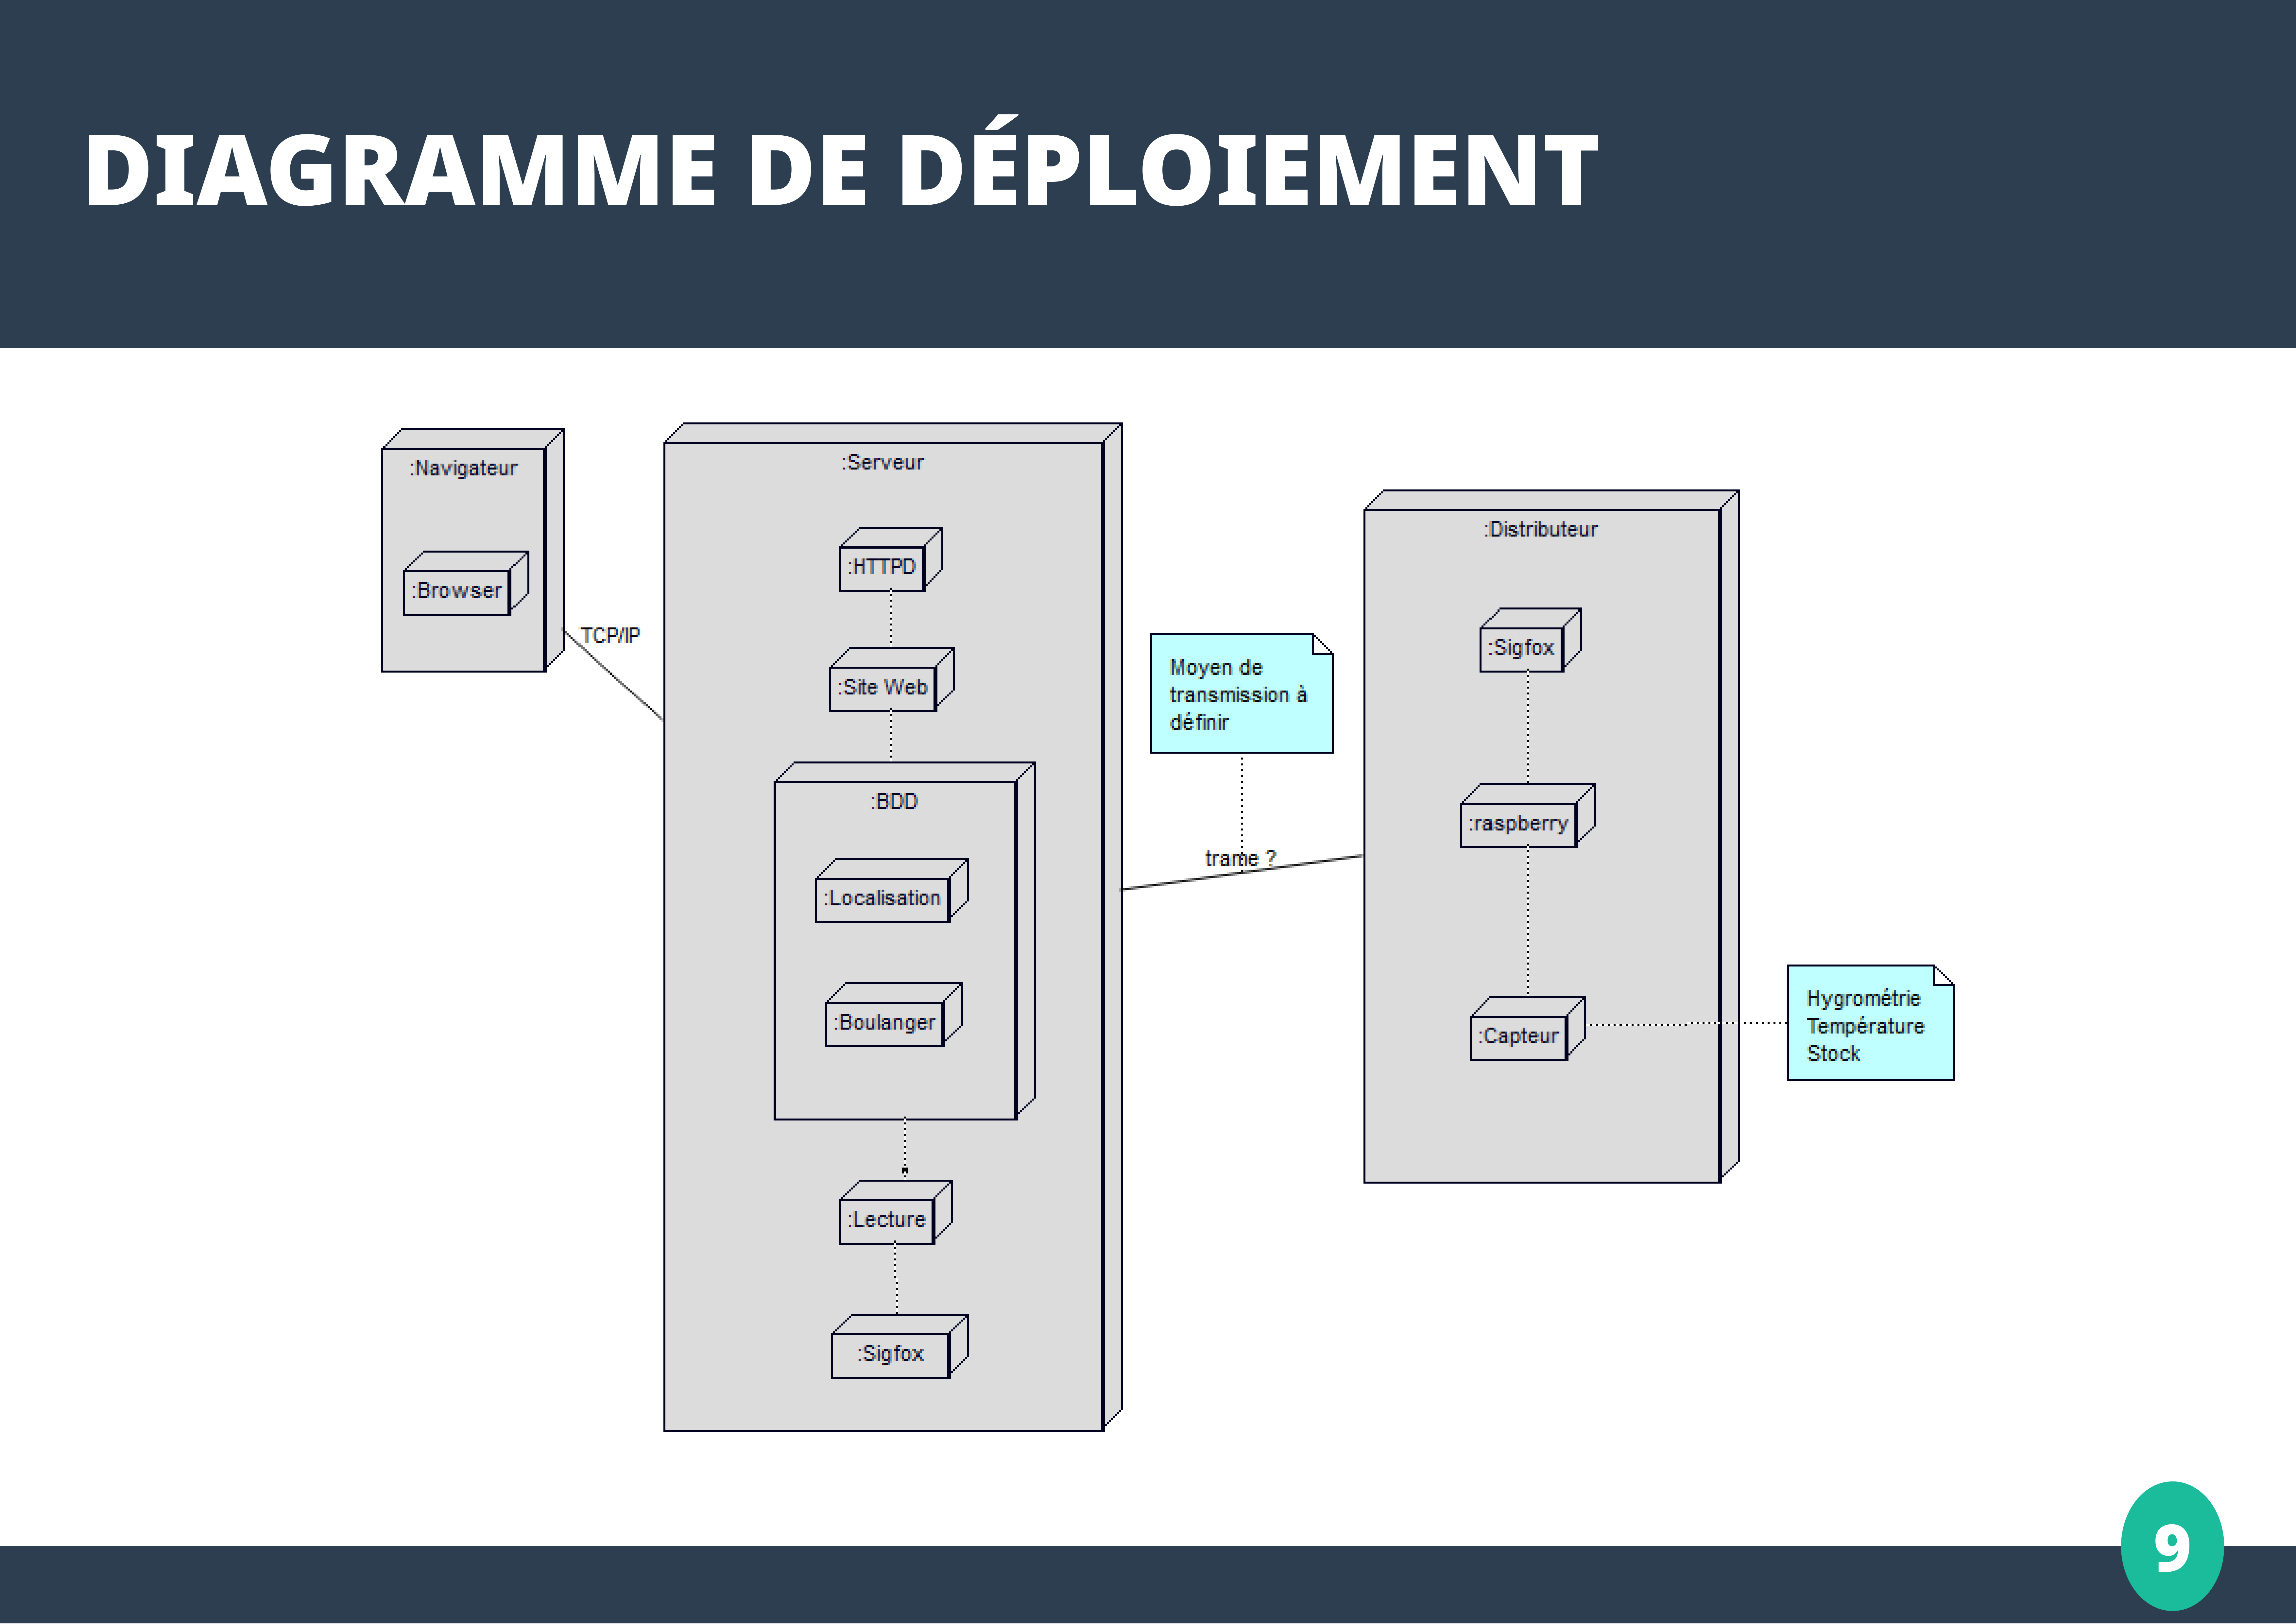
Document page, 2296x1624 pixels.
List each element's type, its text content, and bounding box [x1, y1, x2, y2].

title DIAGRAMME DE DÉPLOIEMENT [82, 64, 2214, 270]
picture [367, 386, 1977, 1487]
